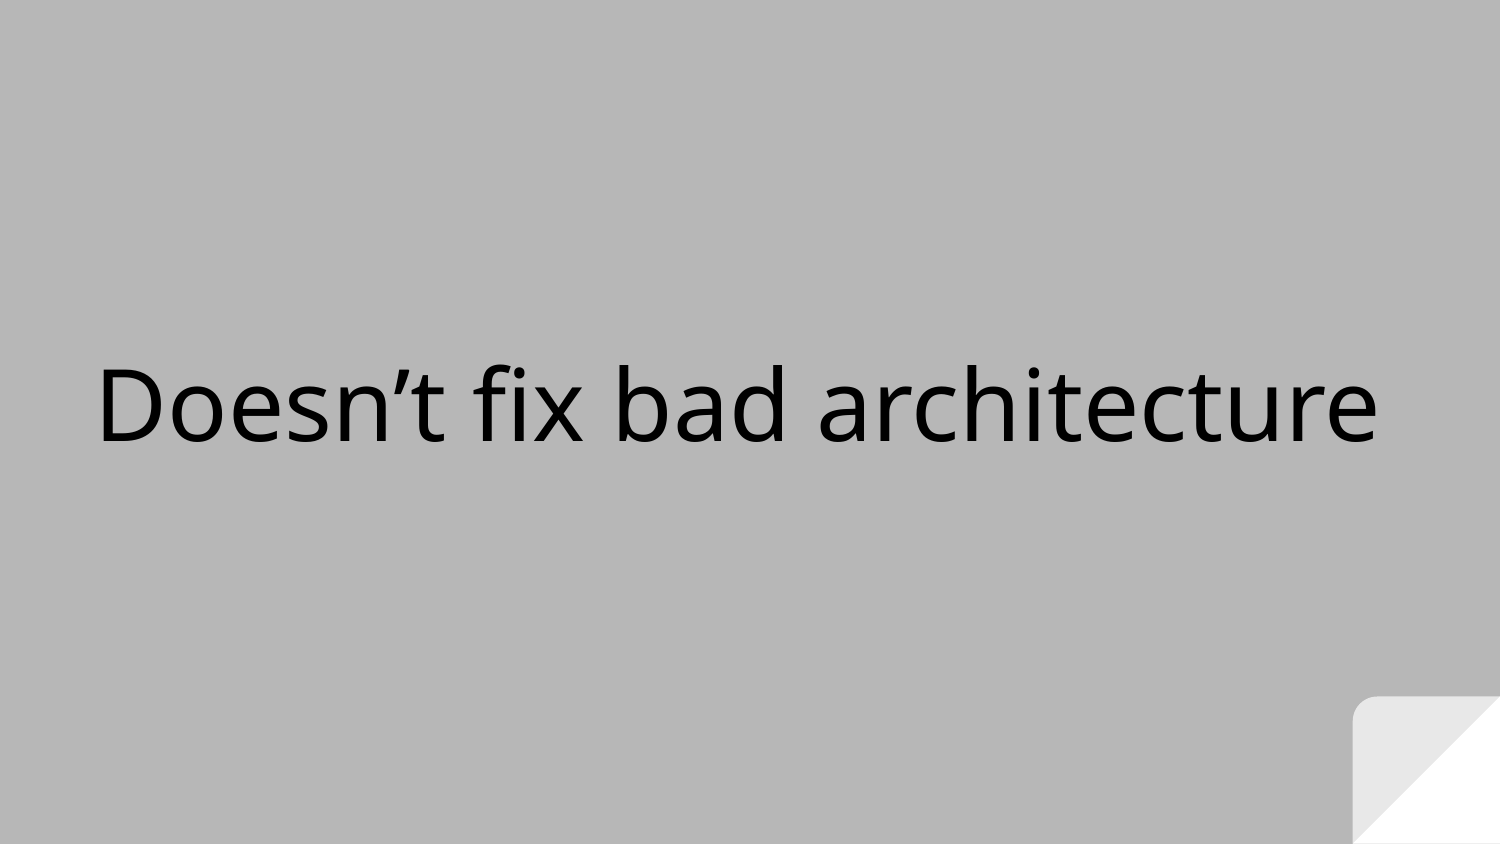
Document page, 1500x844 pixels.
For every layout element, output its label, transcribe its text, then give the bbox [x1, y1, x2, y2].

title Doesn’t fix bad architecture [64, 322, 1413, 477]
